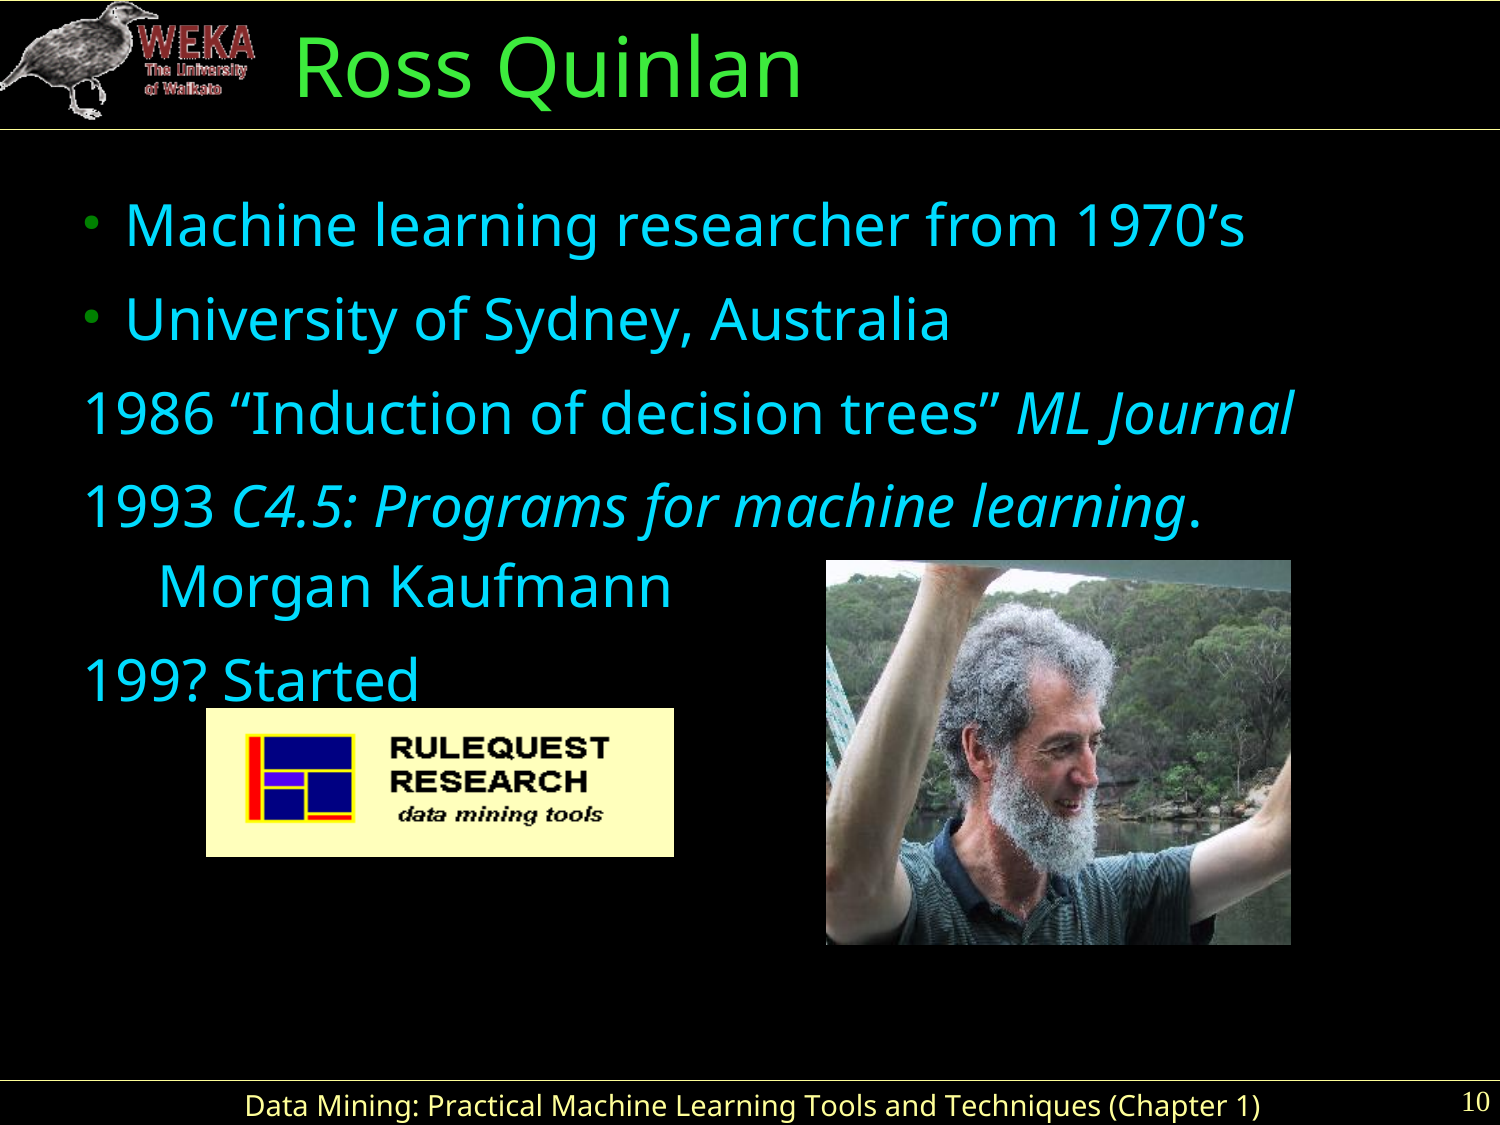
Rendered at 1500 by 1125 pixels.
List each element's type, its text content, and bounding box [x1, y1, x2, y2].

picture [0, 1, 86, 129]
picture [206, 708, 674, 857]
list Machine learning researcher from 1970’s University of Sydney, Australia 1986 “Induction of decision trees” ML Journal 1993 C4.5: Programs for machine learning. Morgan Kaufmann 199? Started [67, 177, 1418, 1093]
picture [826, 560, 1291, 945]
title Ross Quinlan [86, 0, 1012, 167]
